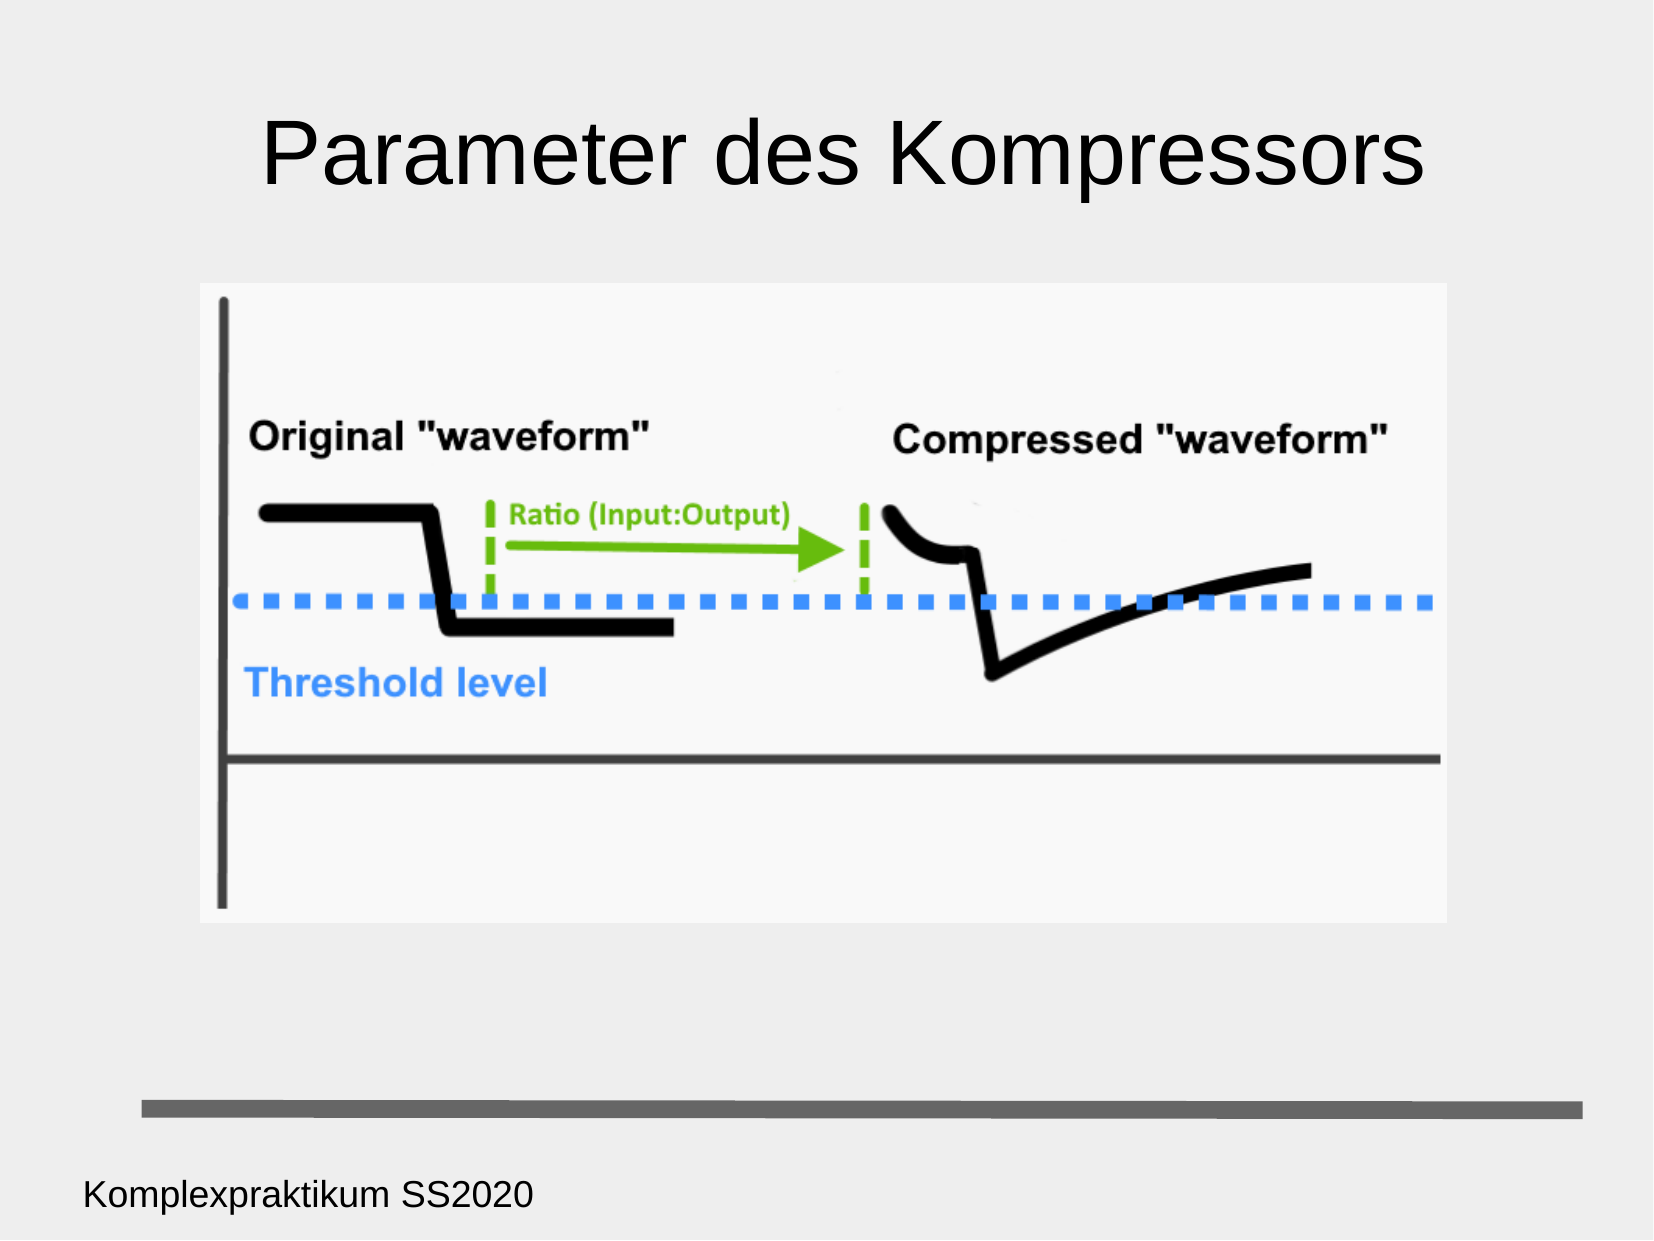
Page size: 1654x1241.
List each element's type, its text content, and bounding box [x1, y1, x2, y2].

text_box Komplexpraktikum SS2020 [59, 1157, 957, 1233]
title Parameter des Kompressors [82, 49, 1571, 257]
picture [200, 283, 1447, 923]
